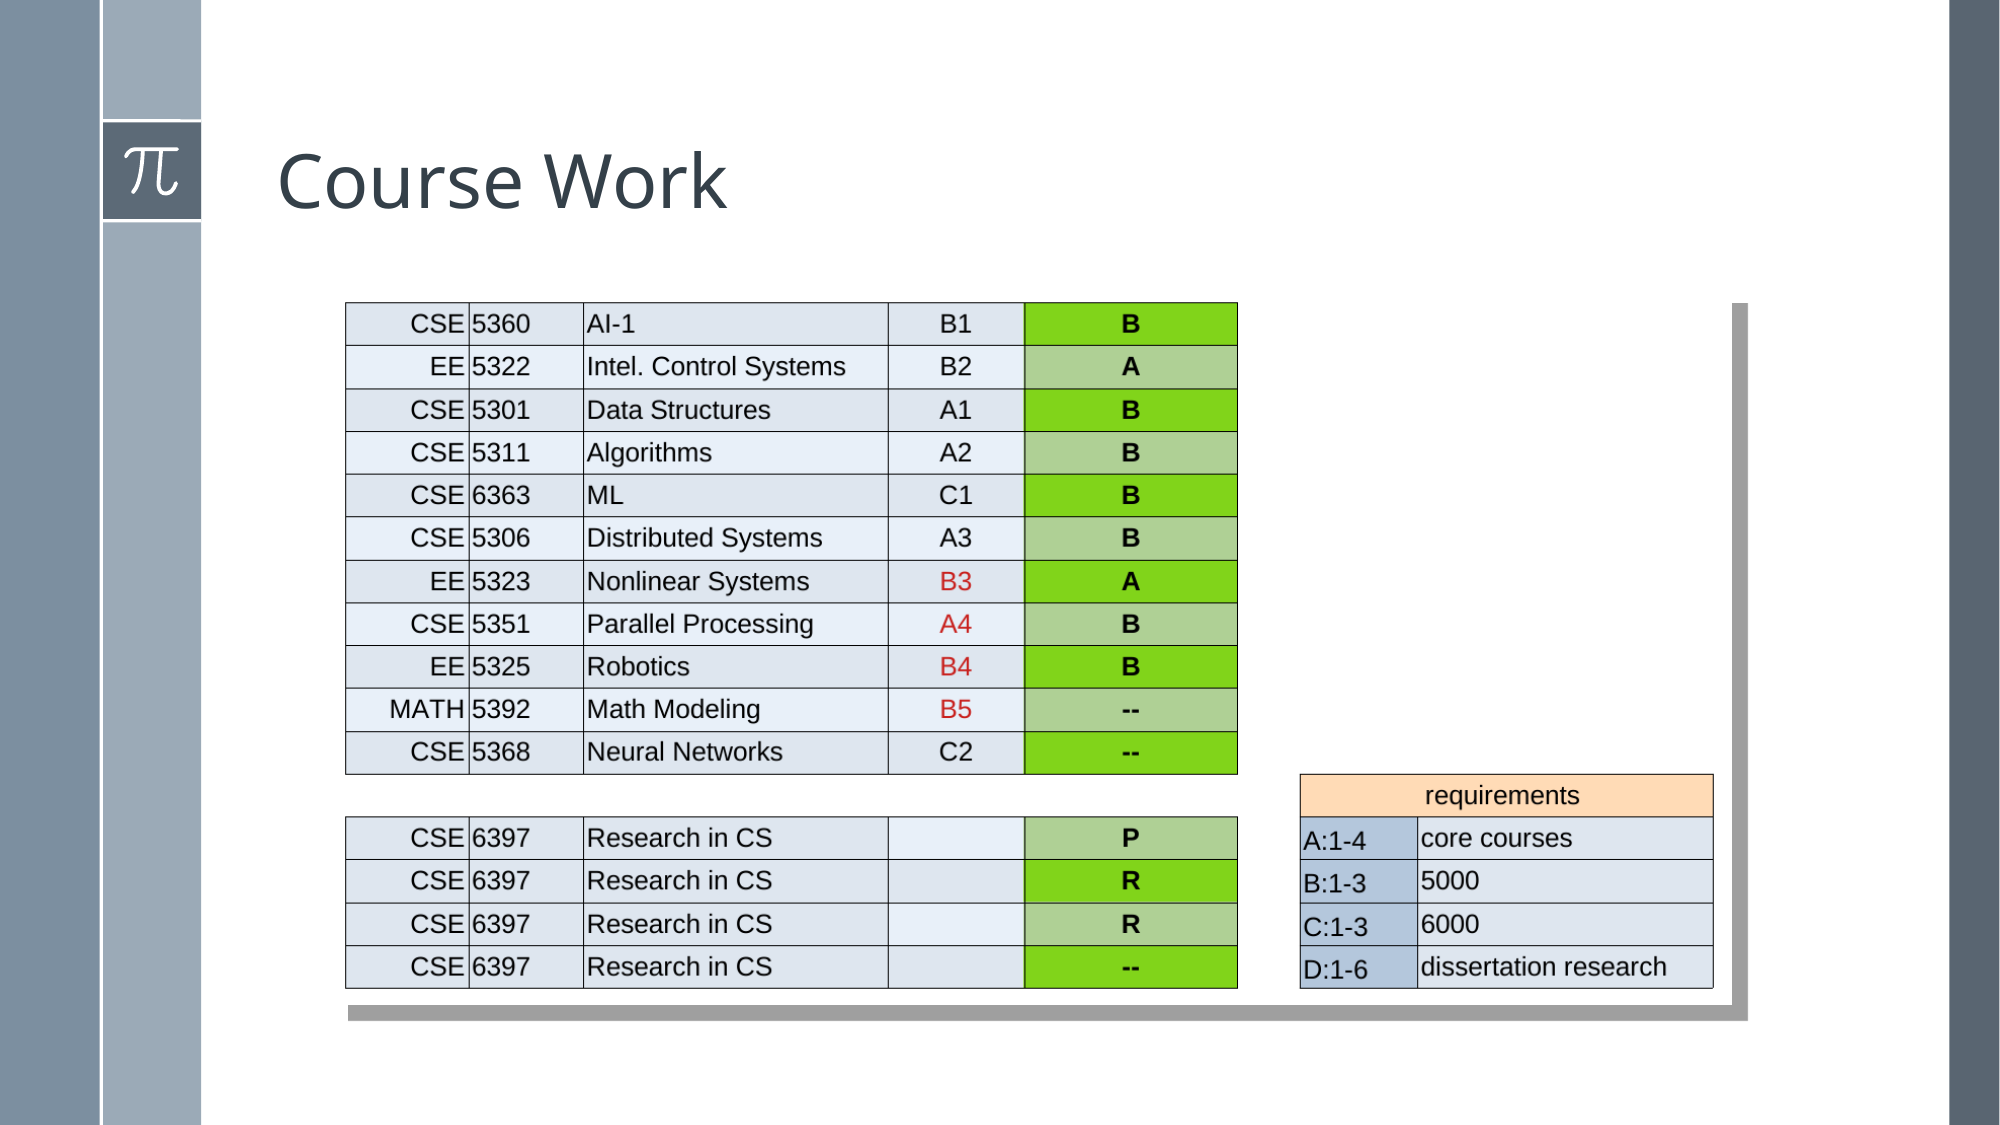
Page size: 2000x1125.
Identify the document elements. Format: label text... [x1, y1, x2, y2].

text_box Course Work [261, 29, 1867, 233]
picture [330, 284, 1732, 1005]
